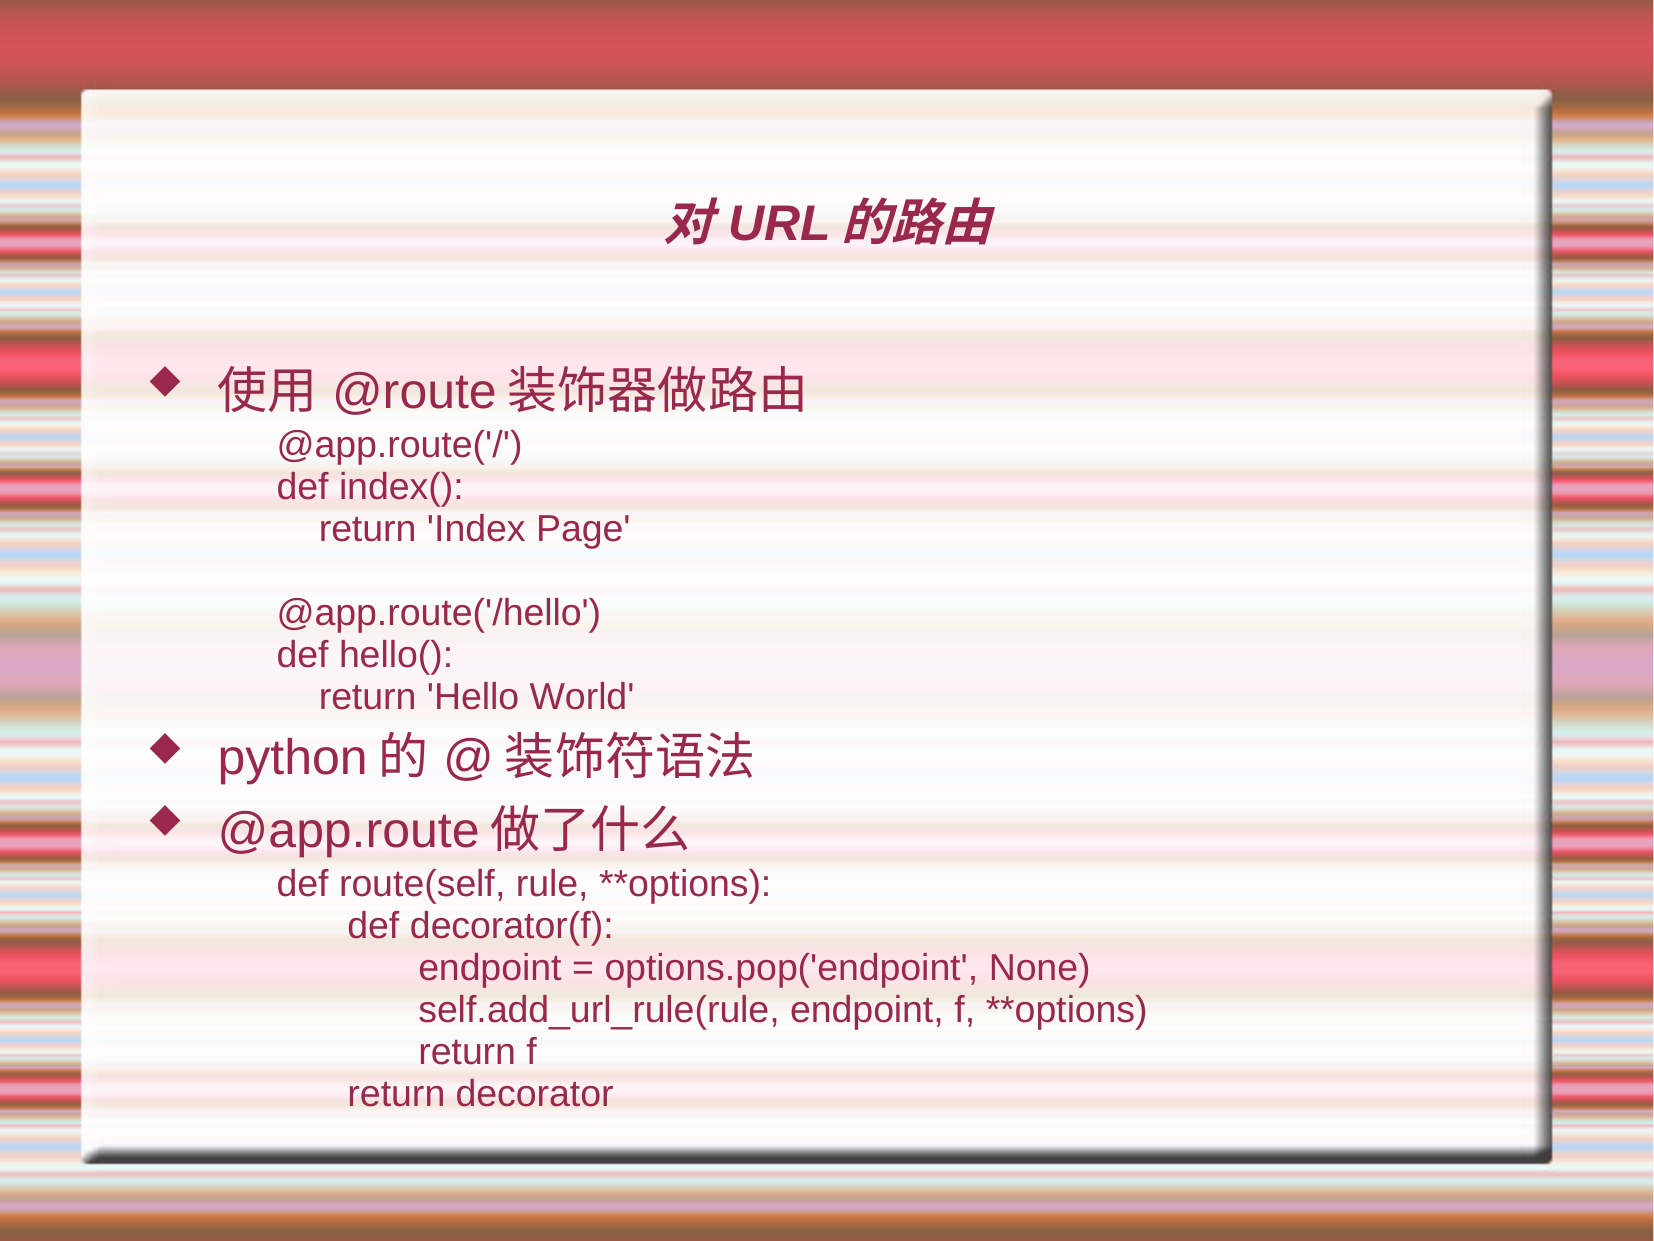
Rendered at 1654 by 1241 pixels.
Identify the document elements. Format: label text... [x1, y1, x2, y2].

picture [0, 0, 1654, 1241]
list 使用@route装饰器做路由 @app.route('/') def index(): return 'Index Page' @app.route('/hello') def hello(): return 'Hello World' python的@装饰符语法 @app.route做了什么 def route(self, rule, **options): def decorator(f): endpoint = options.pop('endpoint', None) self.add_url_rule(rule, endpoint, f, **options) return f return decorator [134, 350, 1516, 1132]
title 对URL的路由 [121, 114, 1534, 322]
